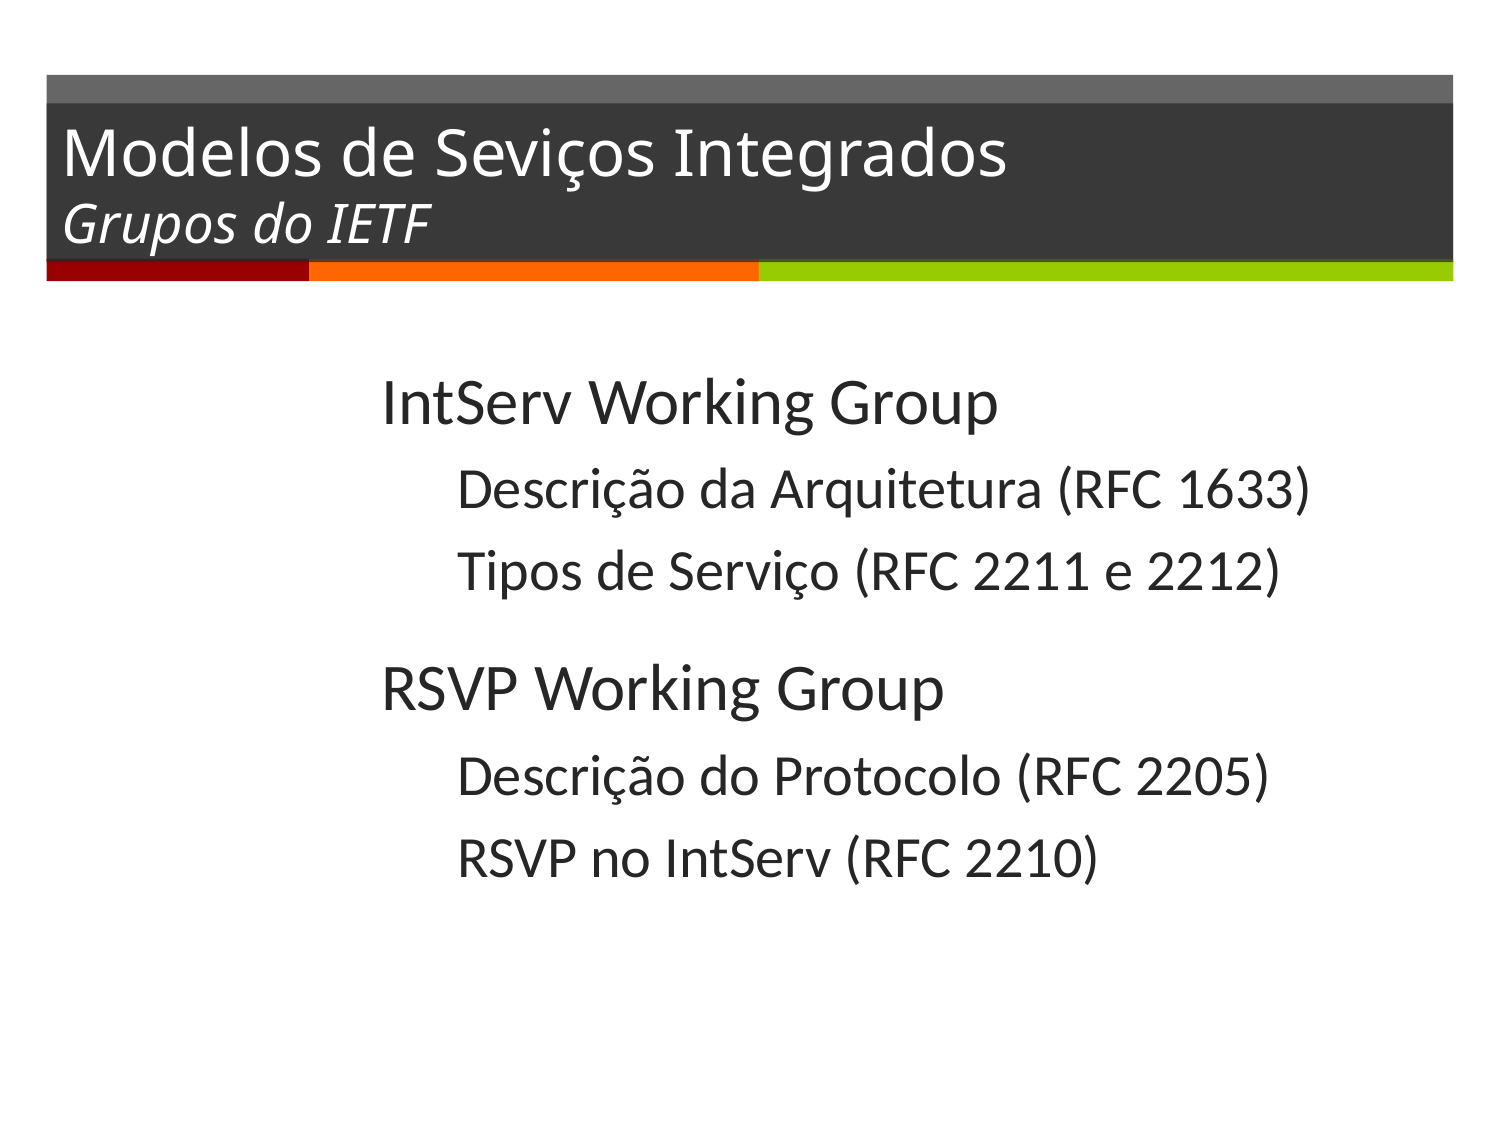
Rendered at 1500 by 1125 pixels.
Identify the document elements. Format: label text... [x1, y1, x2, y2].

title Modelos de Seviços Integrados Grupos do IETF [46, 103, 1454, 263]
list IntServ Working Group Descrição da Arquitetura (RFC 1633) Tipos de Serviço (RFC 2211 e 2212) RSVP Working Group Descrição do Protocolo (RFC 2205) RSVP no IntServ (RFC 2210) [292, 350, 1454, 1005]
